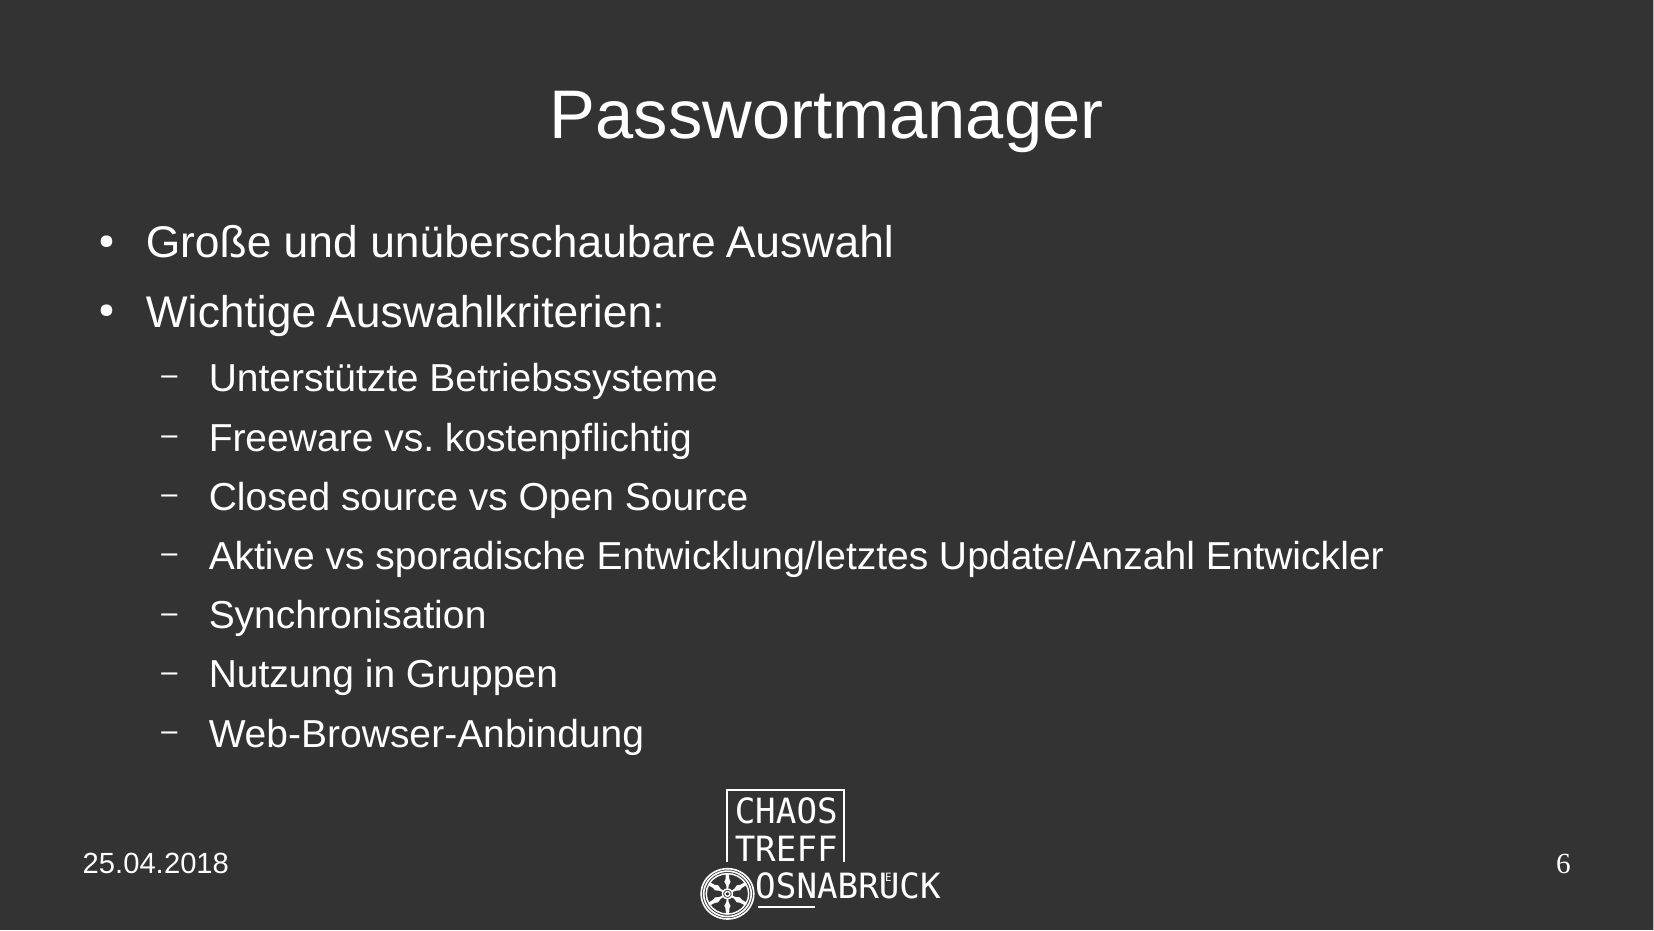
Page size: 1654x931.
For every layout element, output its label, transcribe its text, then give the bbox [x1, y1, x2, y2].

title Passwortmanager [82, 37, 1571, 193]
list Große und unüberschaubare Auswahl Wichtige Auswahlkriterien: Unterstützte Betriebssysteme Freeware vs. kostenpflichtig Closed source vs Open Source Aktive vs sporadische Entwicklung/letztes Update/Anzahl Entwickler Synchronisation Nutzung in Gruppen Web-Browser-Anbindung [82, 217, 1571, 758]
